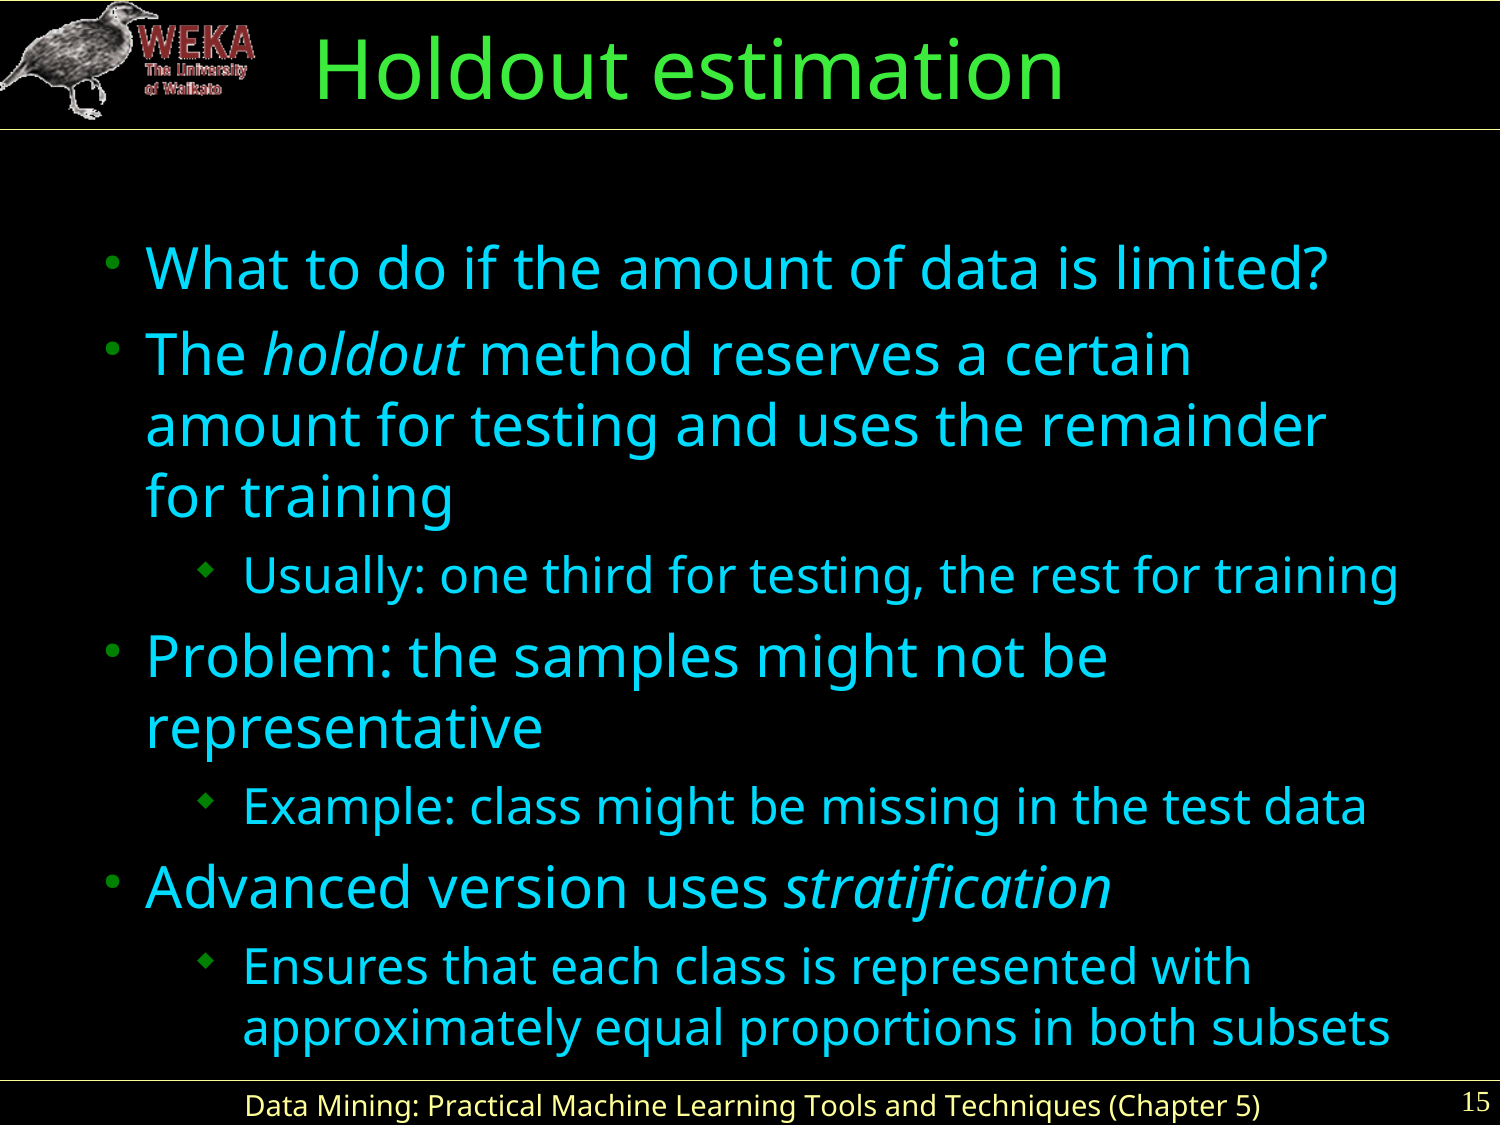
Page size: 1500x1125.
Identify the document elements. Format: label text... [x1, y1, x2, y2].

text_box What to do if the amount of data is limited? The holdout method reserves a certain amount for testing and uses the remainder for training Usually: one third for testing, the rest for training Problem: the samples might not be representative Example: class might be missing in the test data Advanced version uses stratification Ensures that each class is represented with approximately equal proportions in both subsets [88, 224, 1426, 901]
title Holdout estimation [297, 0, 1500, 148]
picture [0, 1, 266, 129]
